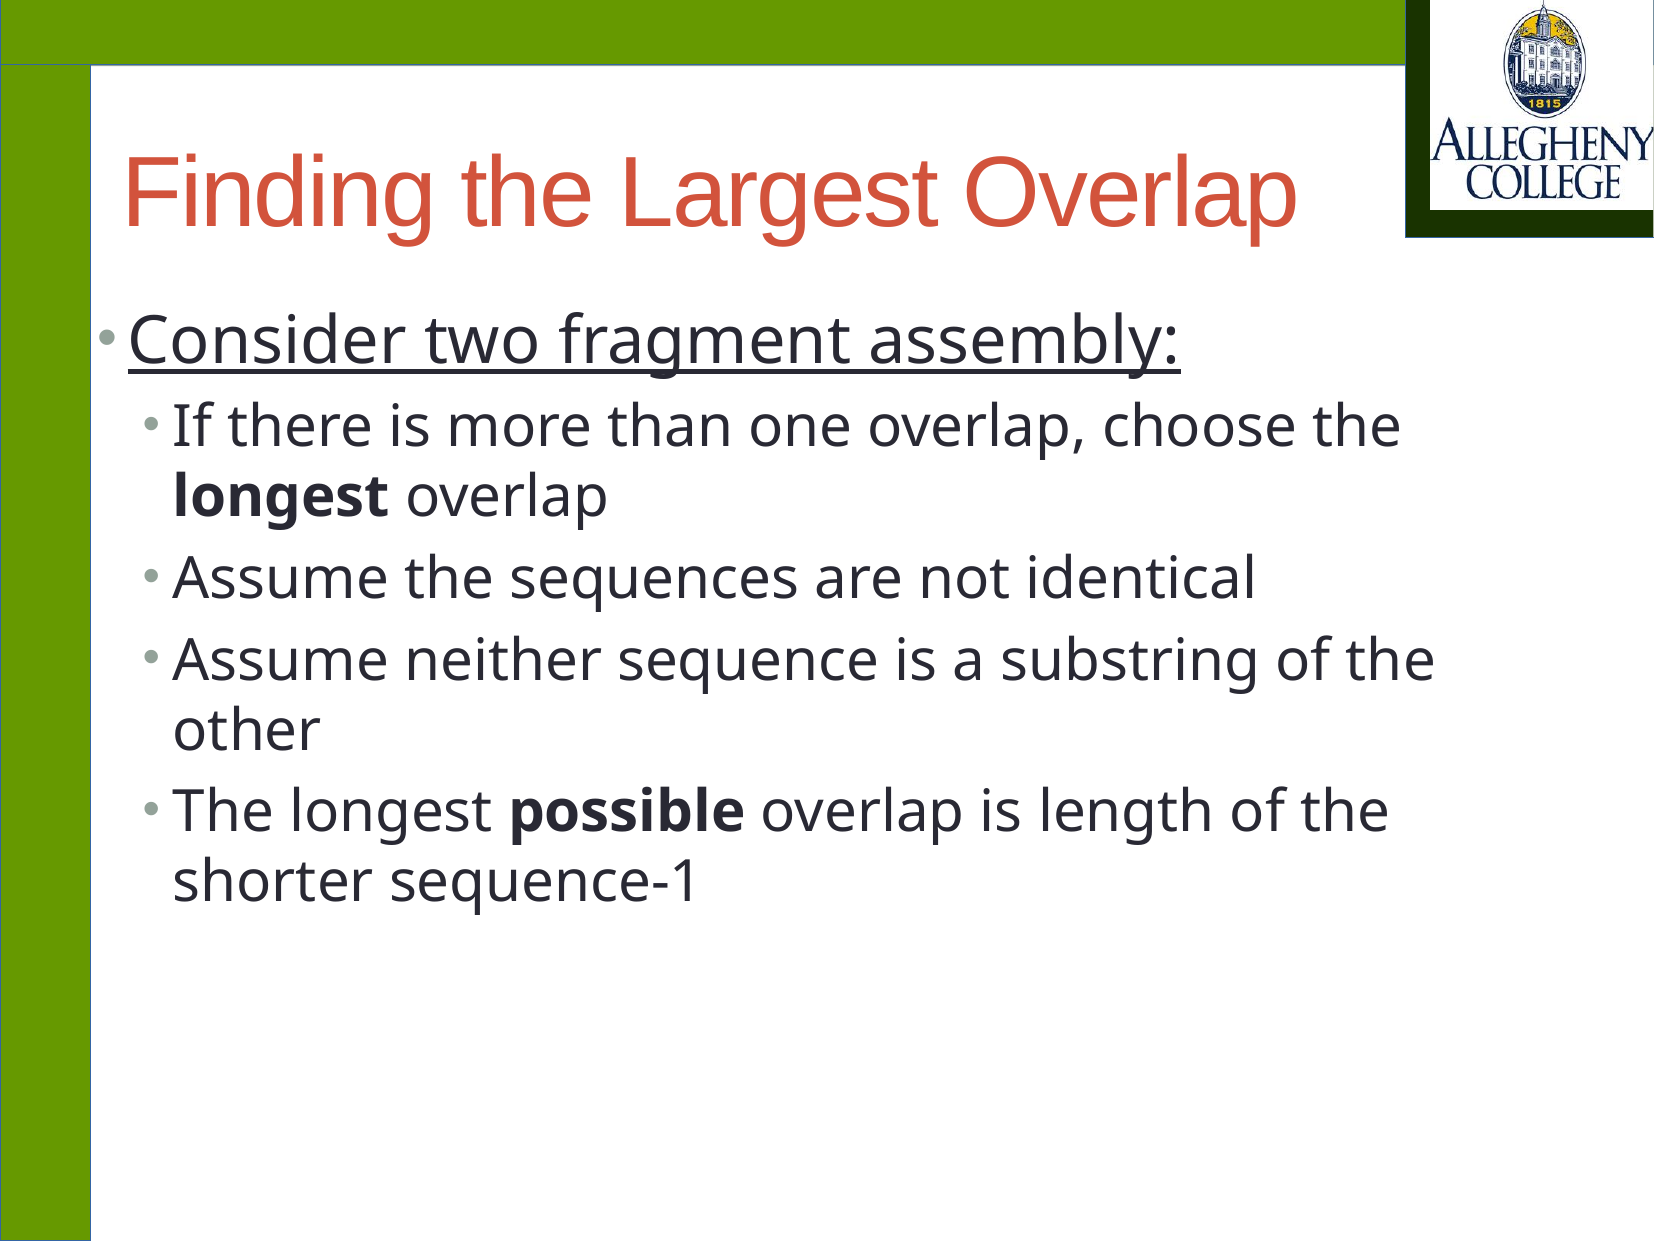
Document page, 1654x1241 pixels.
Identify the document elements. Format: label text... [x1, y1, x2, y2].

list Consider two fragment assembly: If there is more than one overlap, choose the longest overlap Assume the sequences are not identical Assume neither sequence is a substring of the other The longest possible overlap is length of the shorter sequence-1 [91, 289, 1571, 1172]
picture [1430, 0, 1654, 210]
title Finding the Largest Overlap [106, 96, 1595, 276]
text_box [0, 0, 1654, 1241]
